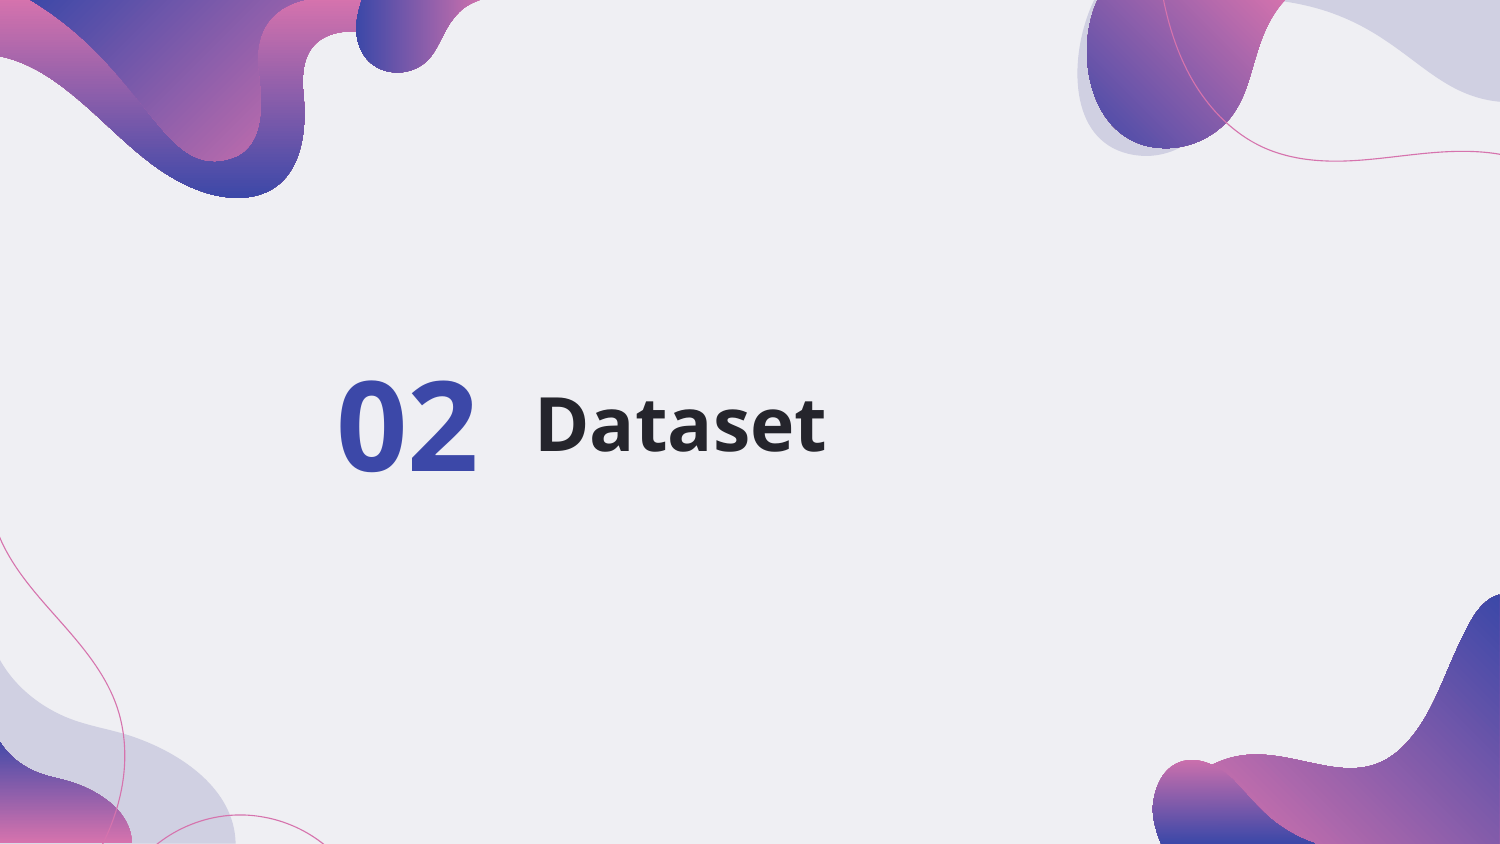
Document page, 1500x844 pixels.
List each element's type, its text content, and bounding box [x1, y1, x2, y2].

title Dataset [519, 318, 1191, 525]
title 02 [309, 352, 495, 491]
